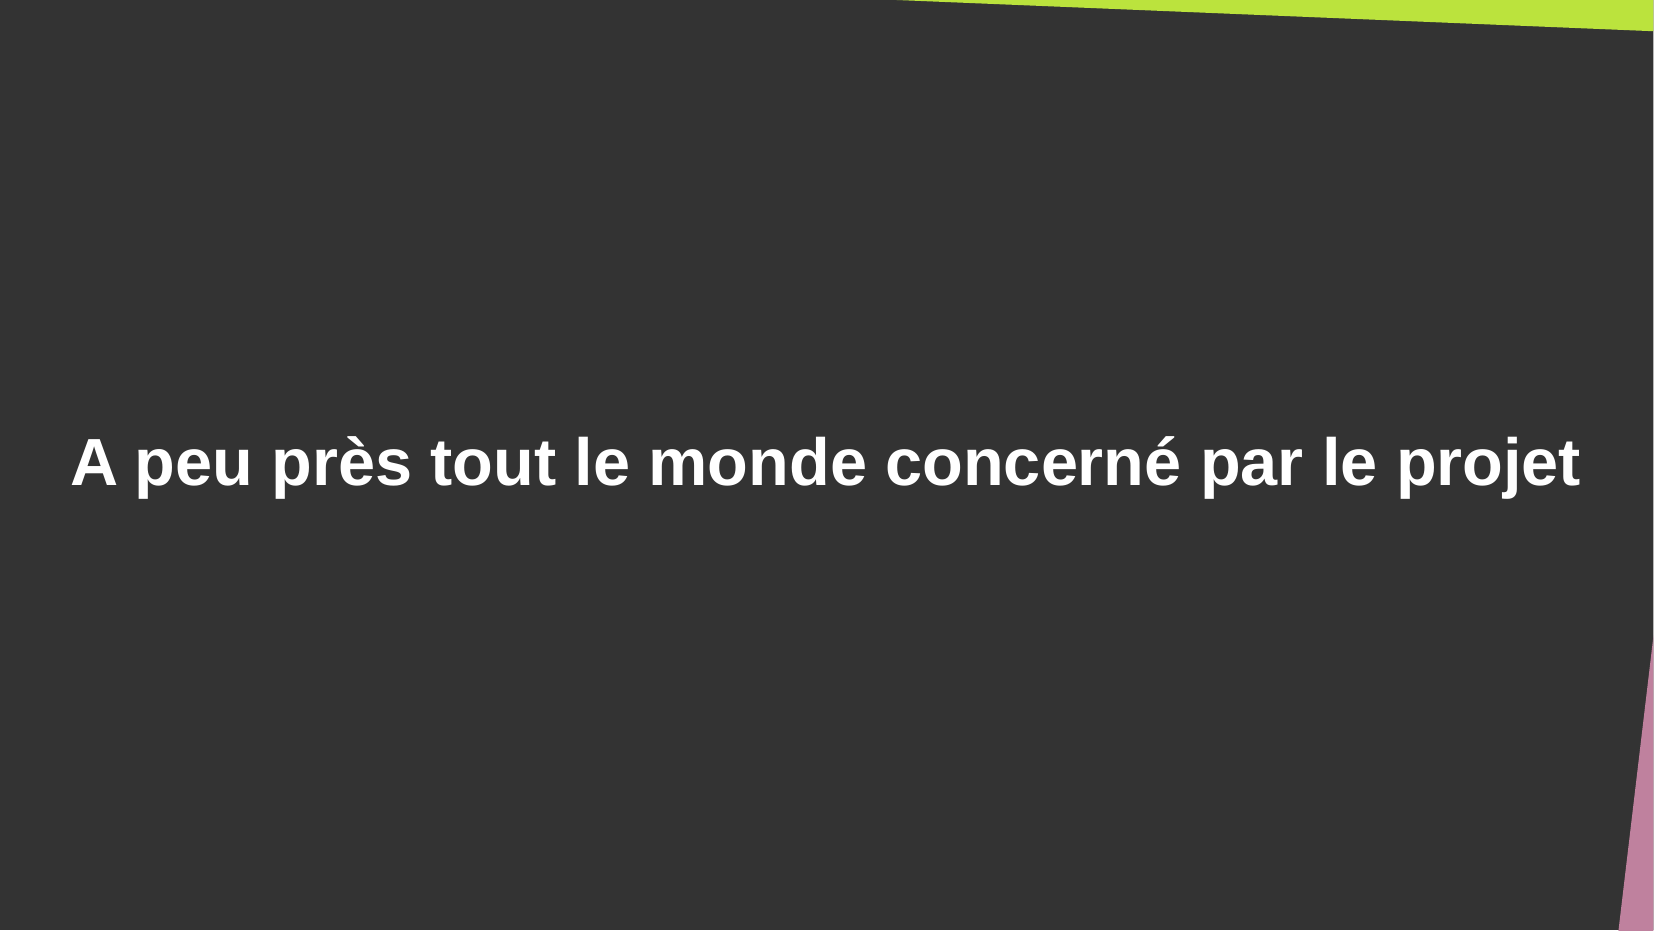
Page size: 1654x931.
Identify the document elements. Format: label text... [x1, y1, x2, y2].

title A peu près tout le monde concerné par le projet [31, 424, 1622, 506]
text_box [1618, 631, 1654, 931]
text_box [896, 0, 1654, 32]
